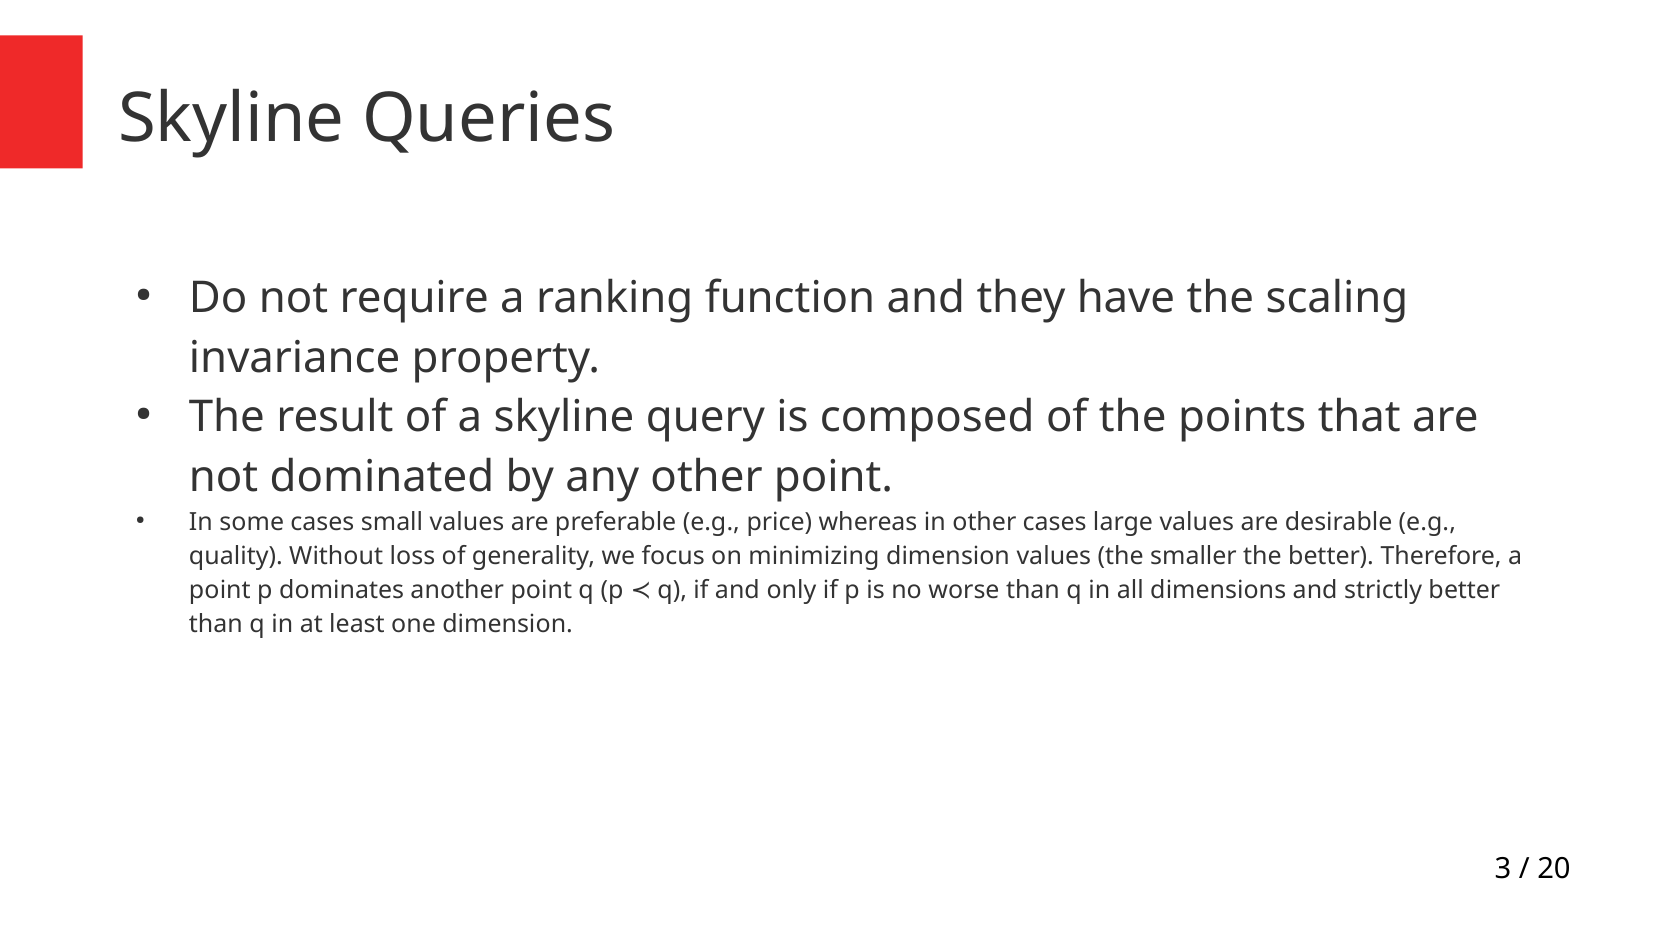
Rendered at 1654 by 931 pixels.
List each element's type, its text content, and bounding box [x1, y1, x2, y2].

list Do not require a ranking function and they have the scaling invariance property. The result of a skyline query is composed of the points that are not dominated by any other point. In some cases small values are preferable (e.g., price) whereas in other cases large values are desirable (e.g., quality). Without loss of generality, we focus on minimizing dimension values (the smaller the better). Therefore, a point p dominates another point q (p ≺ q), if and only if p is no worse than q in all dimensions and strictly better than q in at least one dimension. [118, 265, 1536, 806]
title Skyline Queries [118, 37, 1571, 193]
